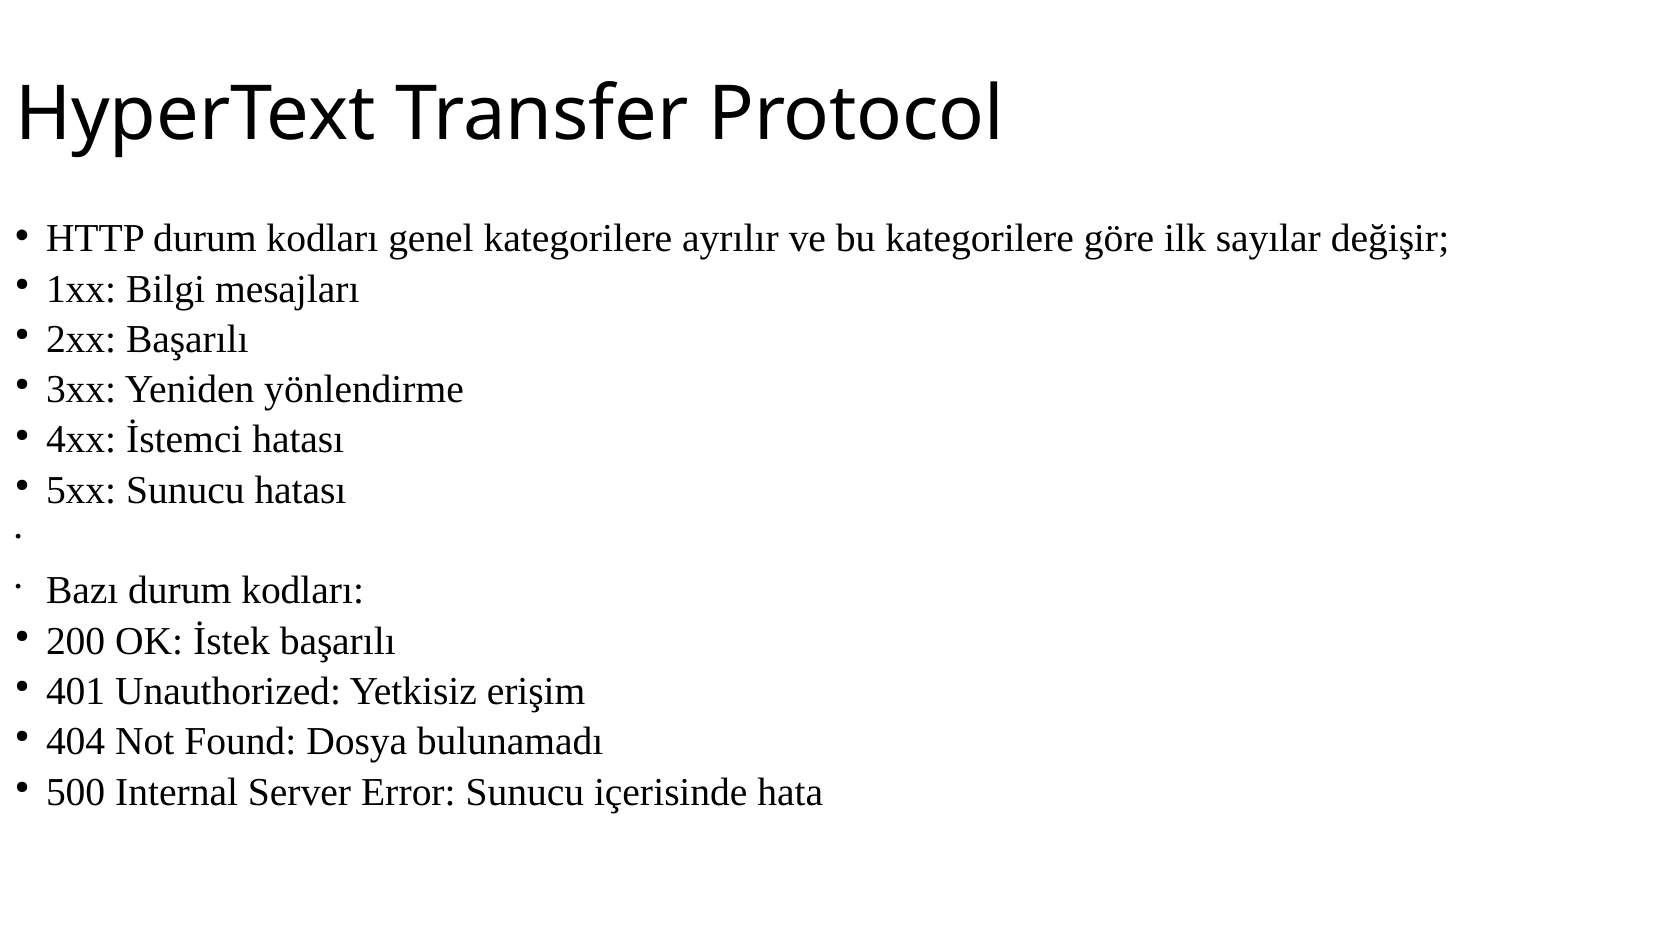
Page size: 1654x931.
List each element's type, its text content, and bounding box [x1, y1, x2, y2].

list HTTP durum kodları genel kategorilere ayrılır ve bu kategorilere göre ilk sayılar değişir; 1xx: Bilgi mesajları 2xx: Başarılı 3xx: Yeniden yönlendirme 4xx: İstemci hatası 5xx: Sunucu hatası Bazı durum kodları: 200 OK: İstek başarılı 401 Unauthorized: Yetkisiz erişim 404 Not Found: Dosya bulunamadı 500 Internal Server Error: Sunucu içerisinde hata [0, 217, 1489, 857]
title HyperText Transfer Protocol [0, 37, 1489, 193]
